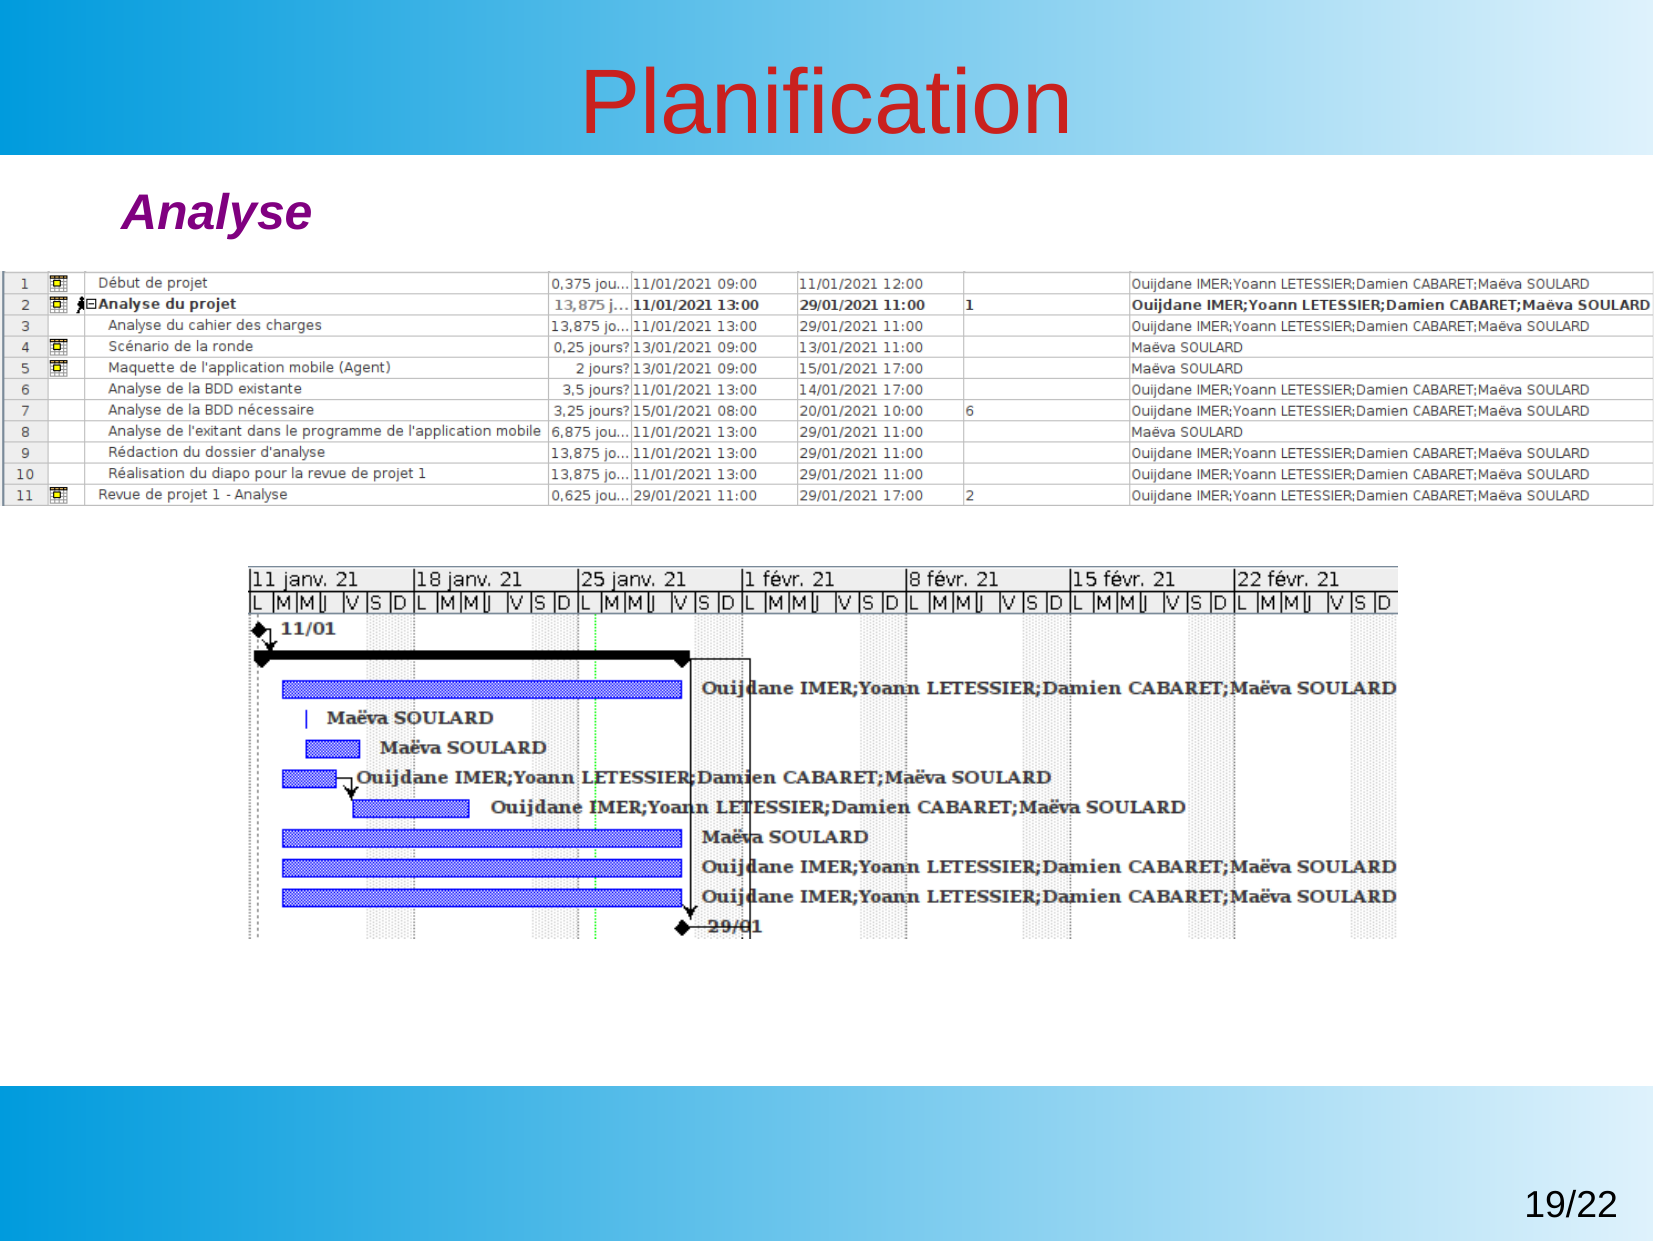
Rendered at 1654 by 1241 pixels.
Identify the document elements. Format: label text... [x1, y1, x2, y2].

picture [248, 566, 1398, 939]
title Planification [82, 49, 1571, 155]
text_box Analyse [106, 177, 851, 248]
text_box <numéro>/22 [1520, 1175, 1654, 1241]
picture [0, 271, 1654, 506]
